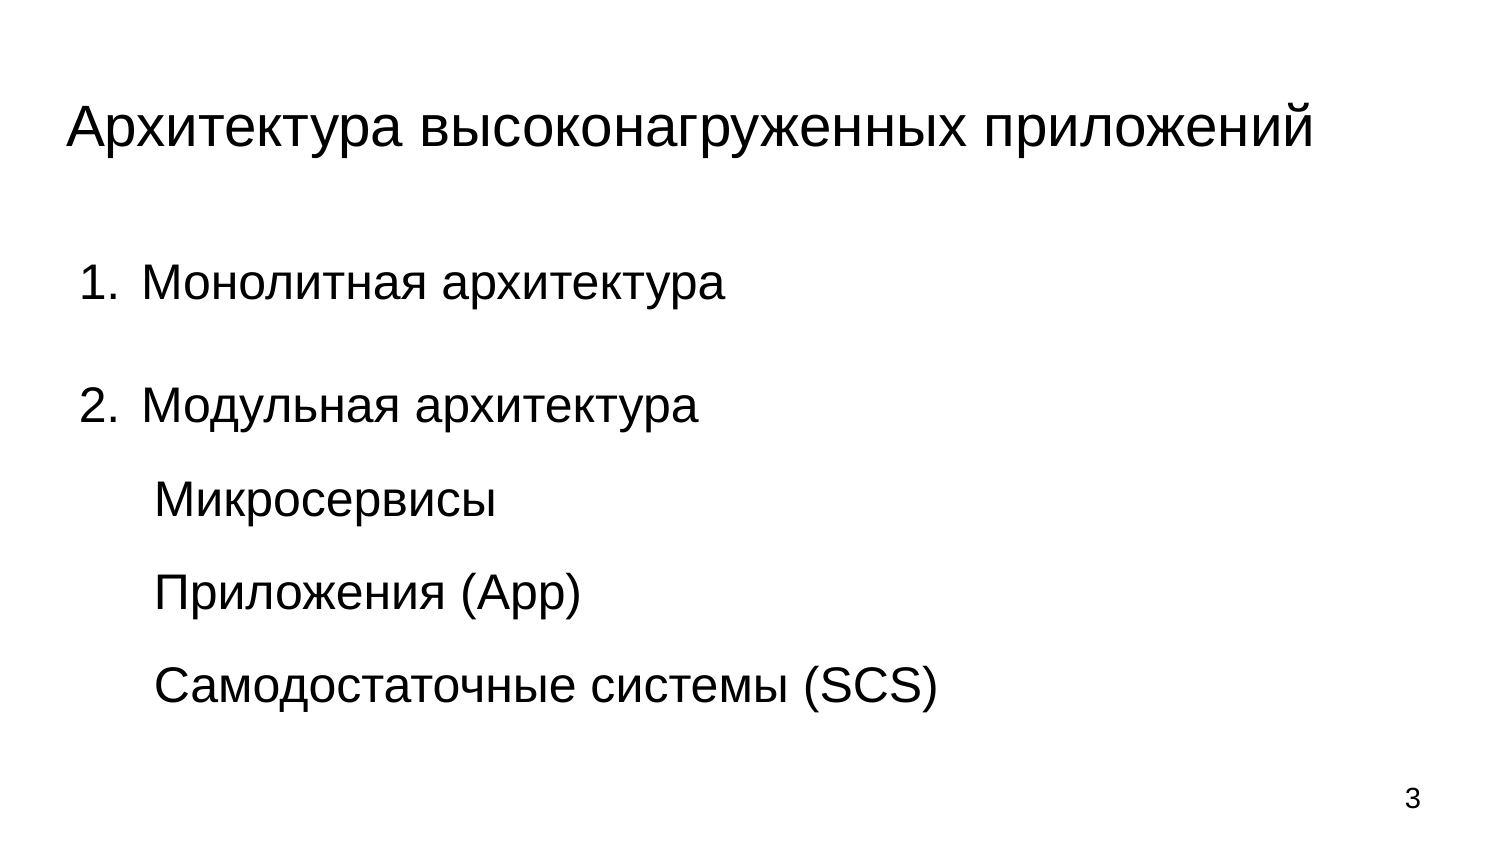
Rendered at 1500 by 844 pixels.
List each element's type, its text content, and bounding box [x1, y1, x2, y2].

slide_number <number> [1389, 764, 1480, 830]
list Монолитная архитектура Модульная архитектура Микросервисы Приложения (App) Самодостаточные системы (SCS) [51, 185, 1449, 747]
title Архитектура высоконагруженных приложений [51, 72, 1449, 167]
